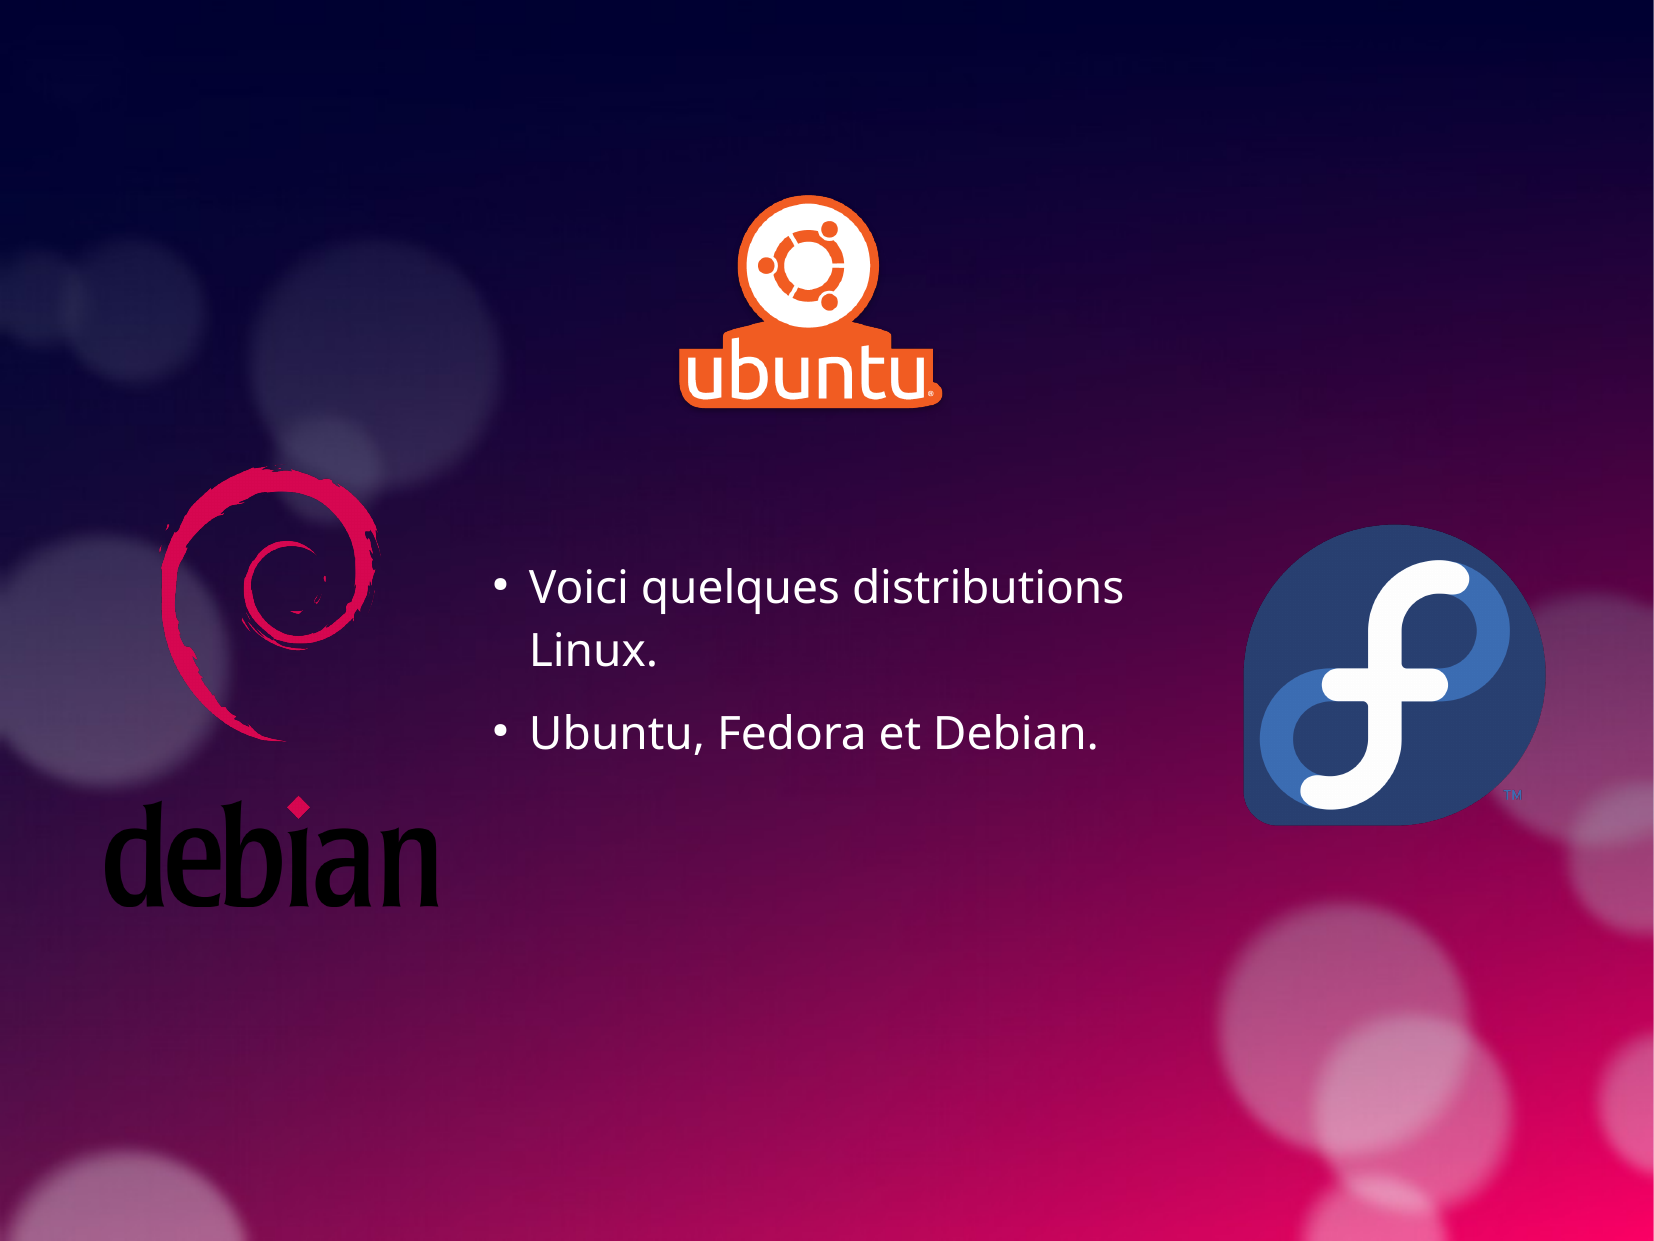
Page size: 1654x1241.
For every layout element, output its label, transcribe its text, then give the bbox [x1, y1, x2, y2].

list Voici quelques distributions Linux. Ubuntu, Fedora et Debian. [480, 553, 1207, 766]
picture [0, 0, 1654, 1241]
